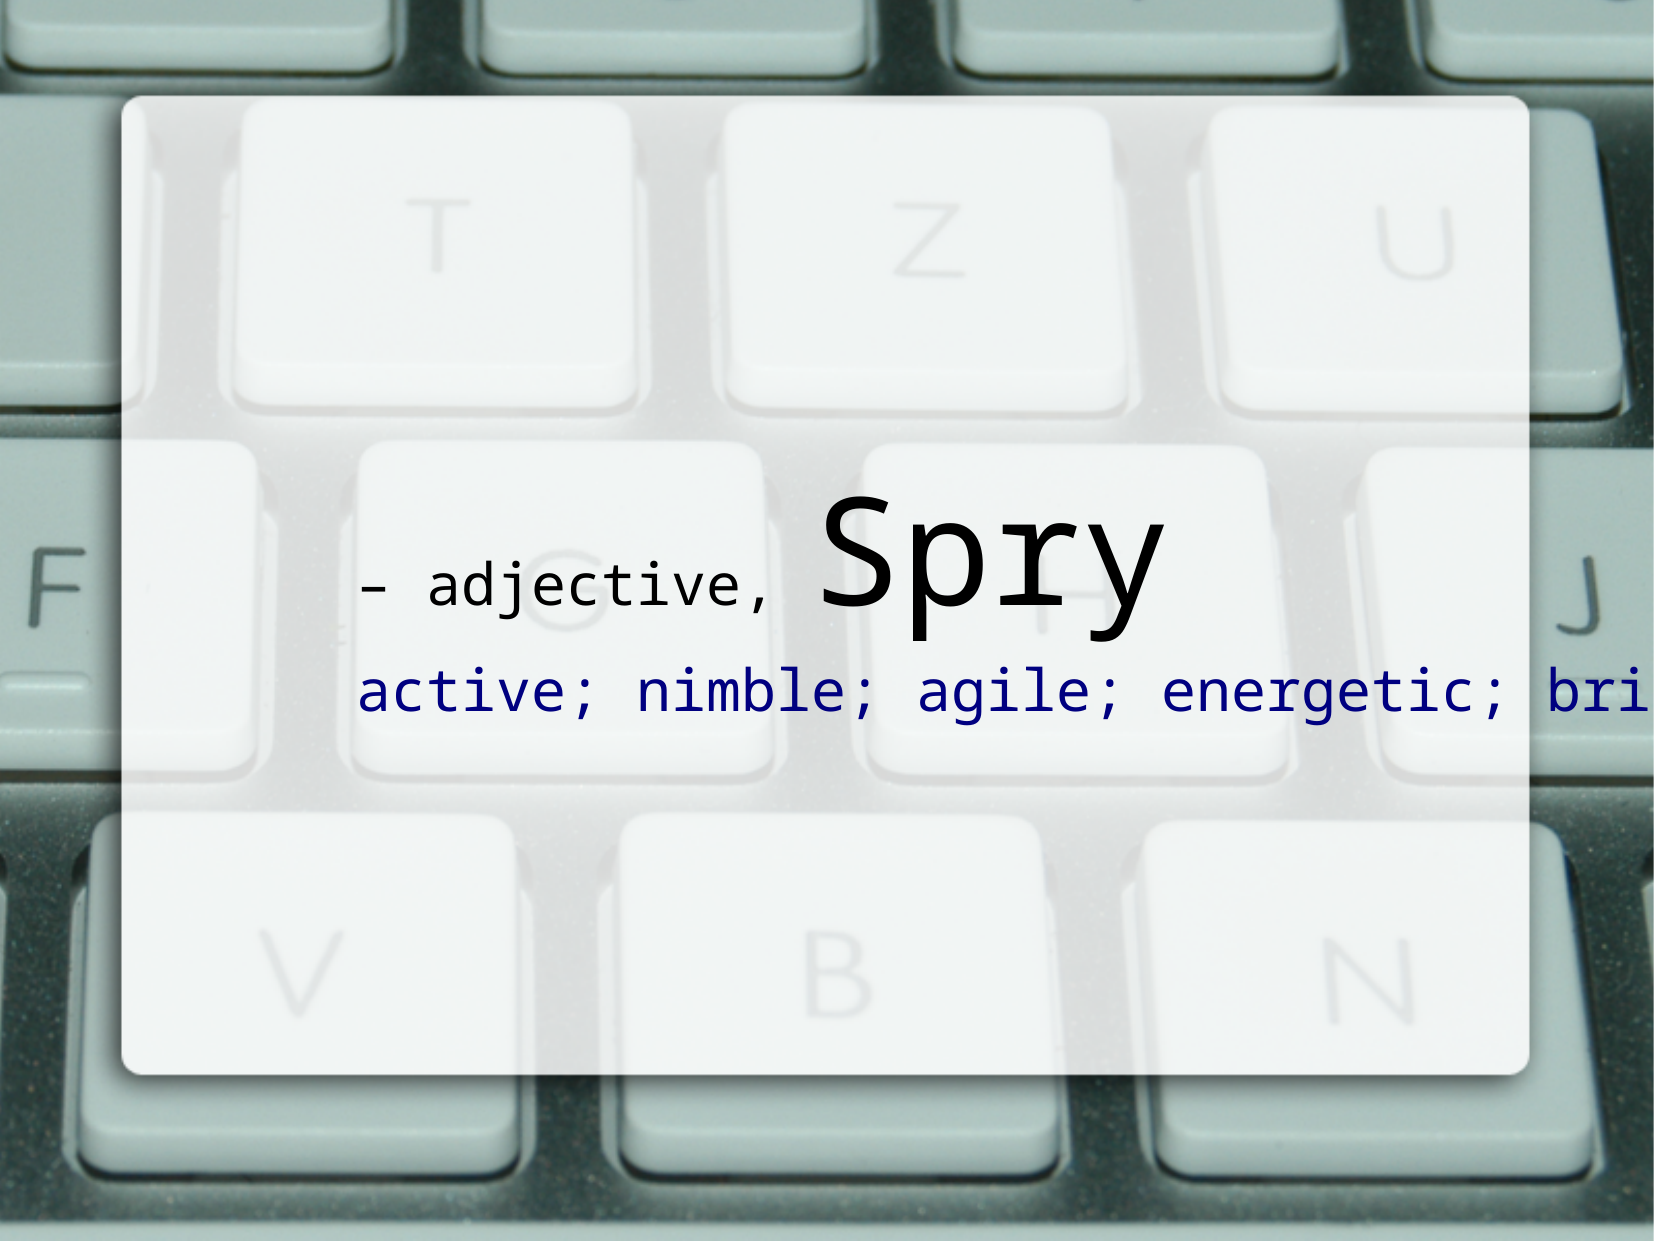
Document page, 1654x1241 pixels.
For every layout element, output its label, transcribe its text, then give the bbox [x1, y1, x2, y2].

picture [0, 0, 1654, 1241]
text_box – adjective, Spry active; nimble; agile; energetic; brisk [341, 358, 1312, 743]
